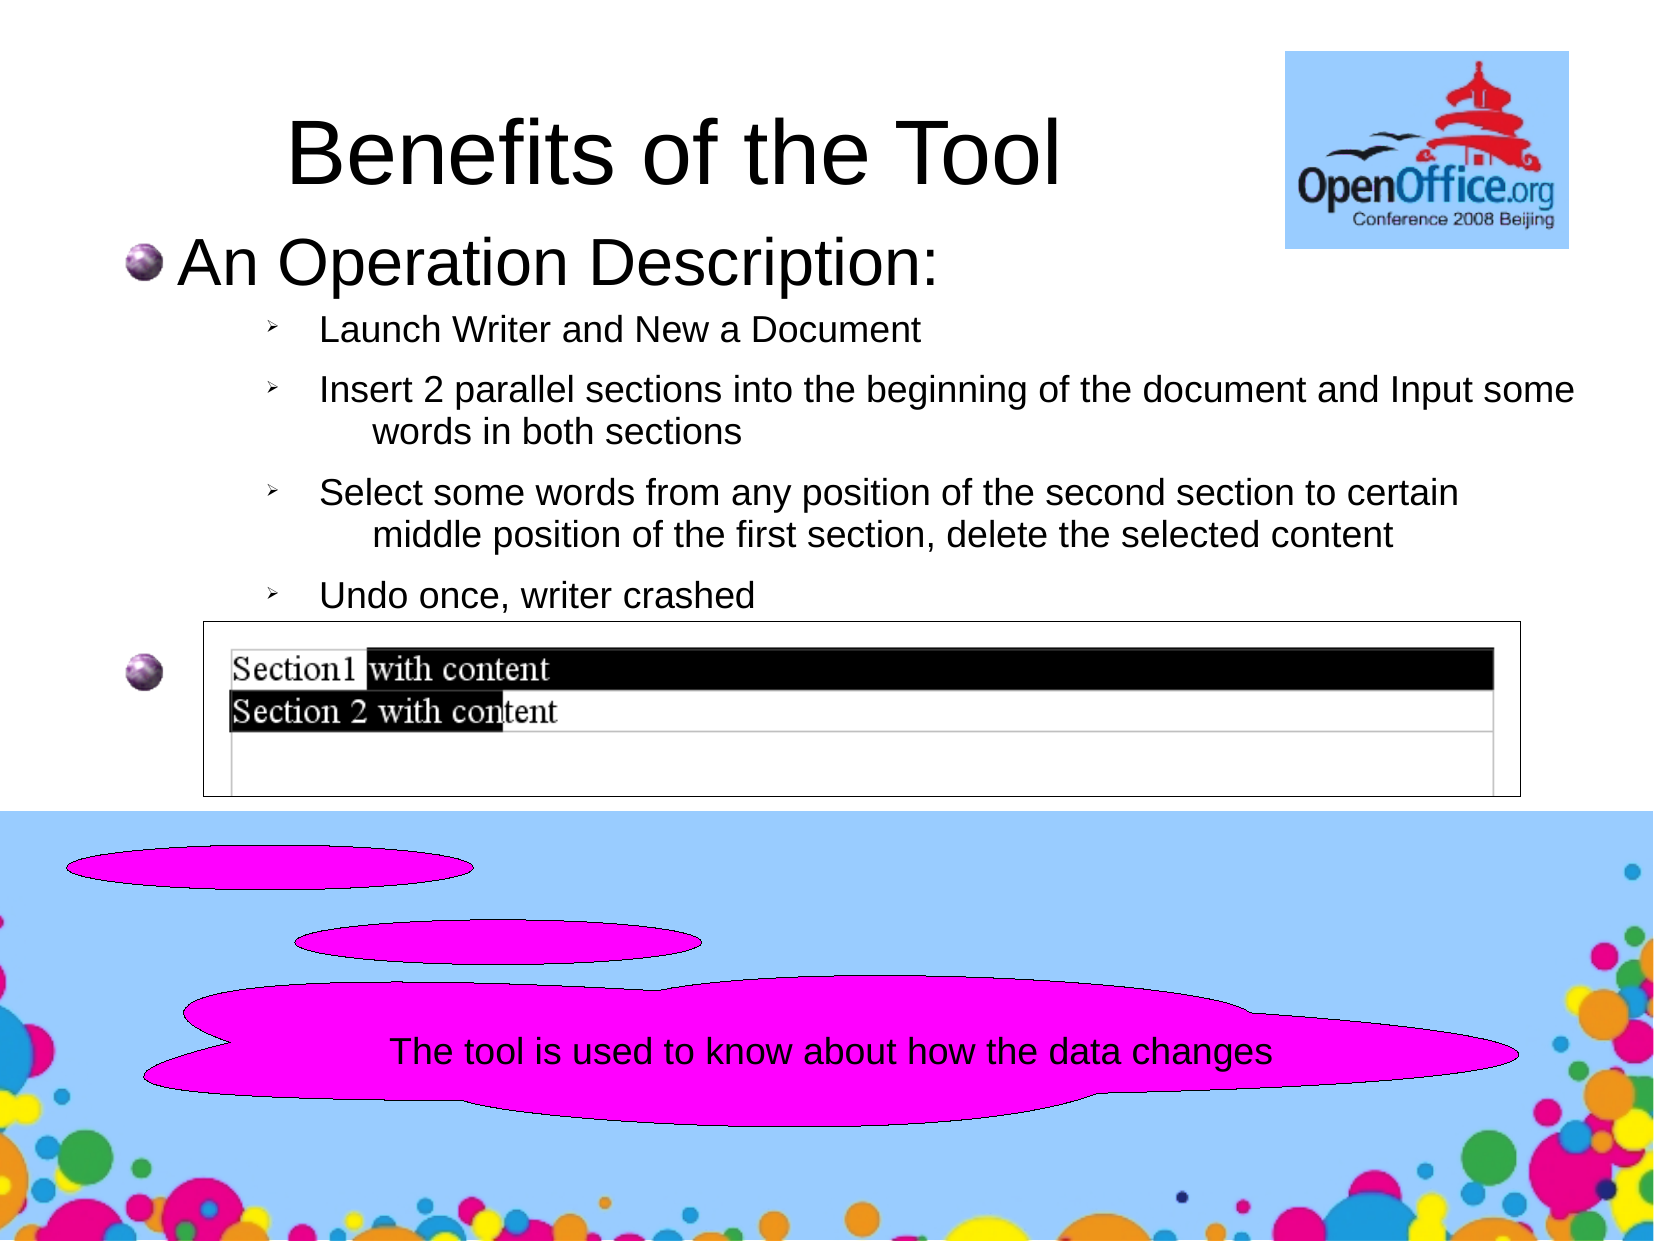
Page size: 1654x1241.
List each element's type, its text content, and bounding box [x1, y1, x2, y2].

text_box The tool is used to know about how the data changes [294, 919, 702, 965]
picture [0, 810, 1654, 1241]
picture [203, 621, 1521, 797]
list An Operation Description: Launch Writer and New a Document Insert 2 parallel sections into the beginning of the document and Input some words in both sections Select some words from any position of the second section to certain middle position of the first section, delete the selected content Undo once, writer crashed [88, 225, 1577, 1109]
picture [1298, 51, 1569, 225]
title Benefits of the Tool [51, 49, 1298, 257]
text_box The tool is used to know about how the data changes [143, 975, 1519, 1127]
text_box The tool is used to know about how the data changes [66, 845, 474, 890]
